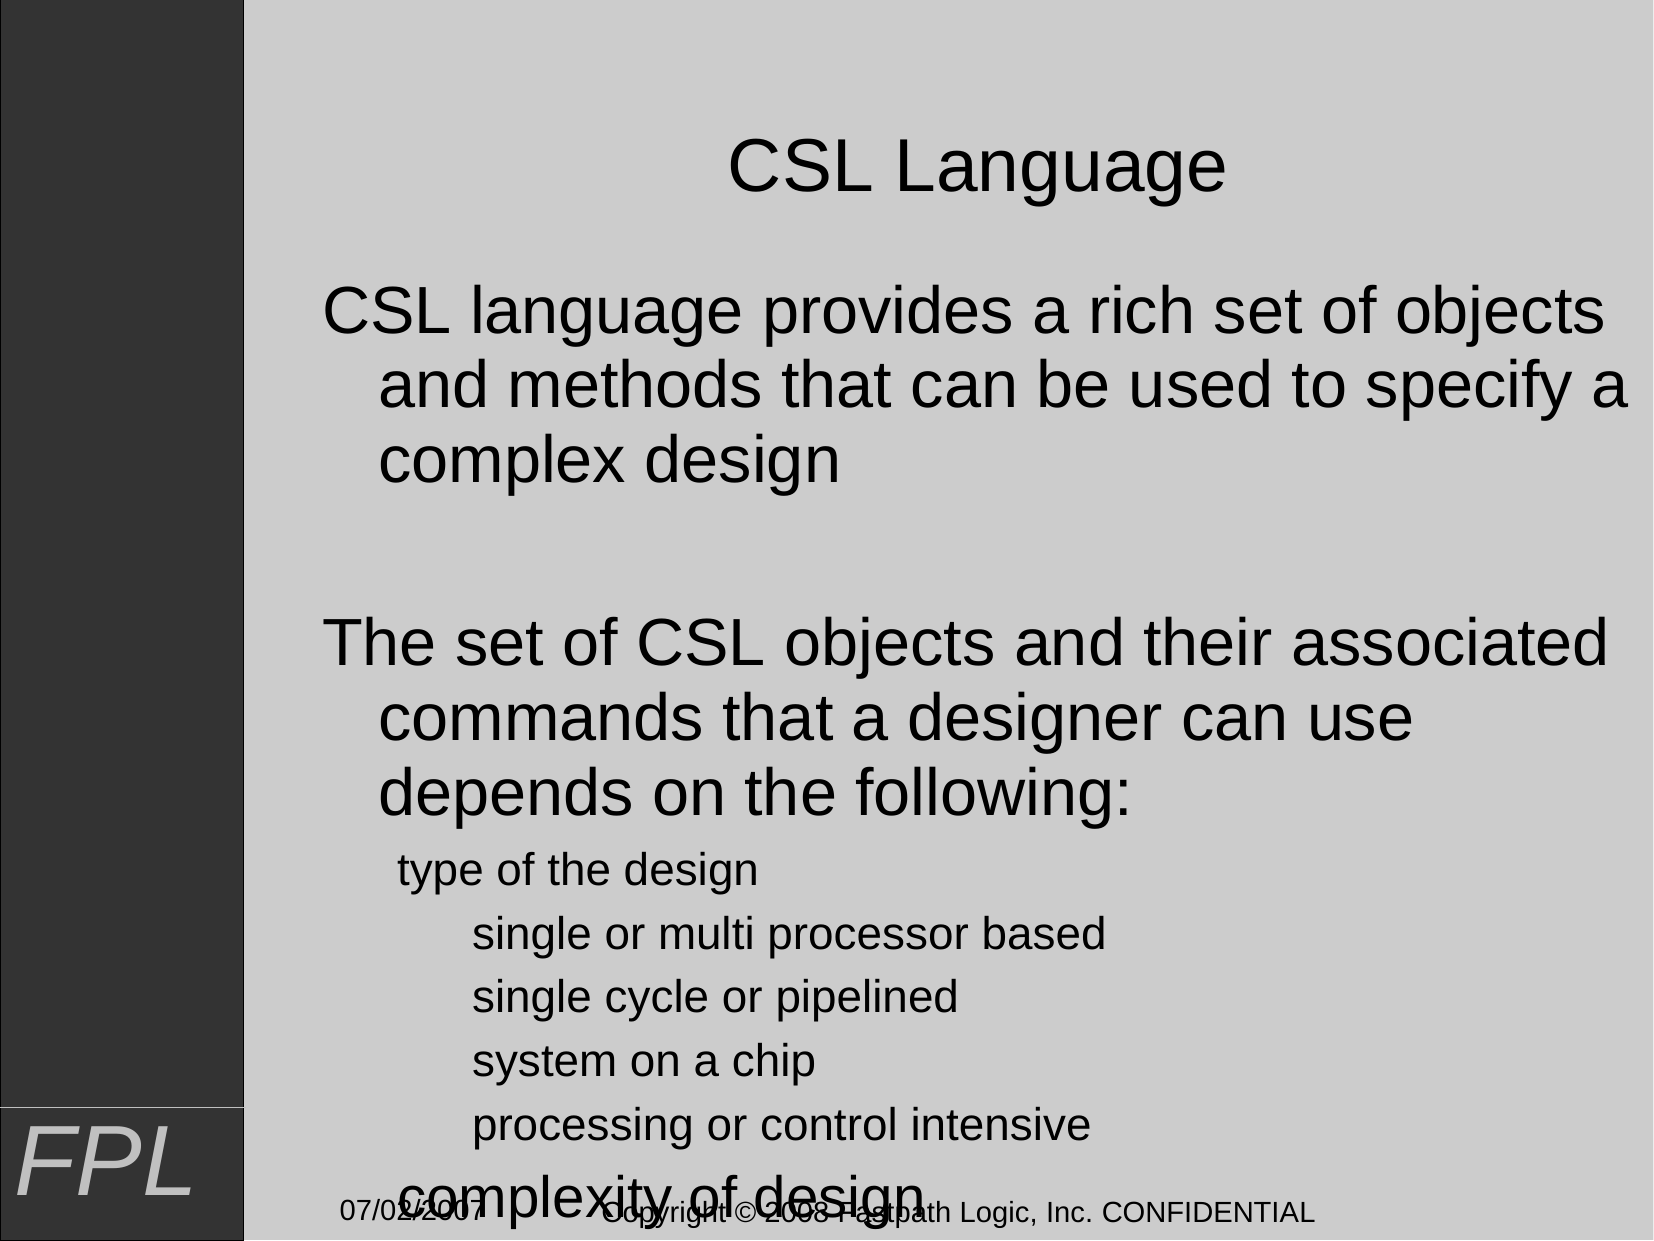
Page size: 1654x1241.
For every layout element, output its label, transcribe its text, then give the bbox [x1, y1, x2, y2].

list CSL language provides a rich set of objects and methods that can be used to specify a complex design The set of CSL objects and their associated commands that a designer can use depends on the following: type of the design single or multi processor based single cycle or pipelined system on a chip processing or control intensive complexity of design embedded functionality available CSL component libraries [322, 272, 1635, 1241]
title CSL Language [427, 57, 1530, 272]
